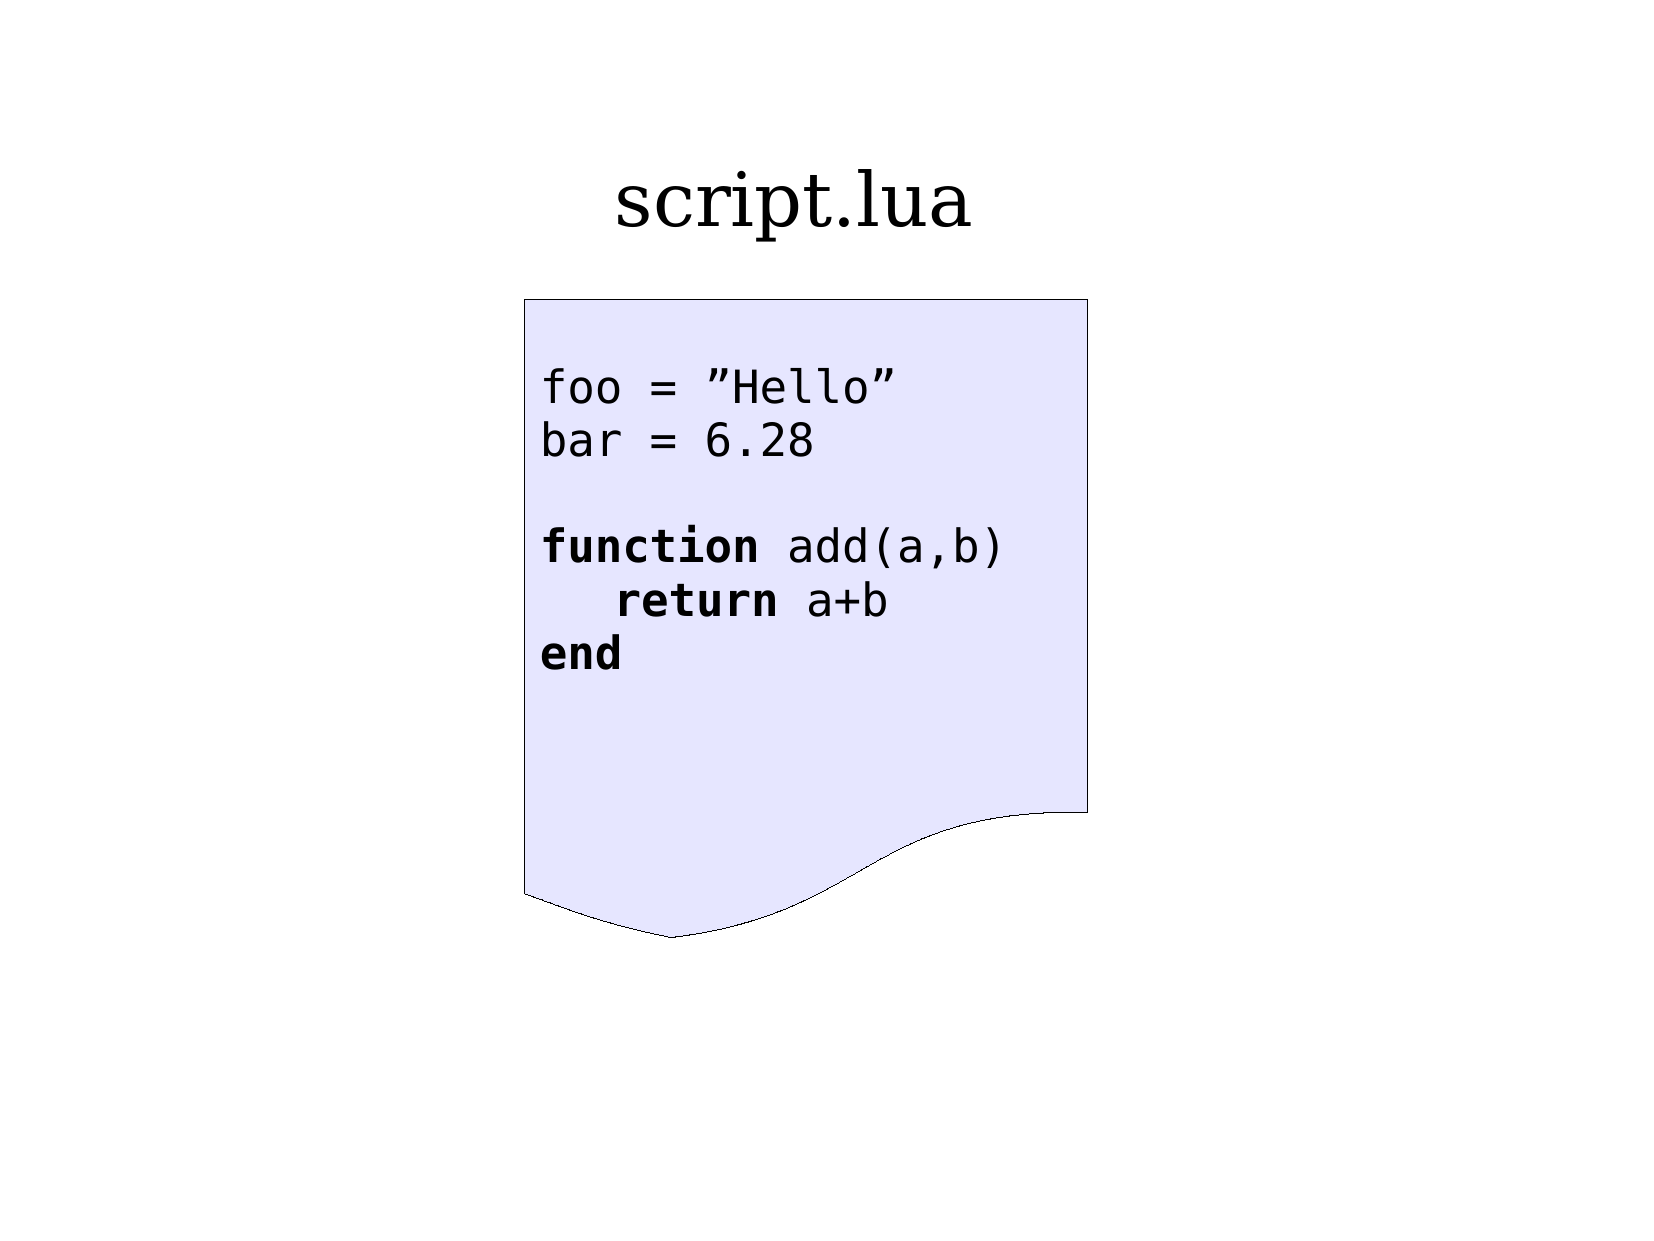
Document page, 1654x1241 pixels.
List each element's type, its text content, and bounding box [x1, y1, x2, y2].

text_box script.lua [600, 150, 1088, 253]
text_box foo = ”Hello” bar = 6.28 function add(a,b) return a+b end [524, 299, 1088, 938]
